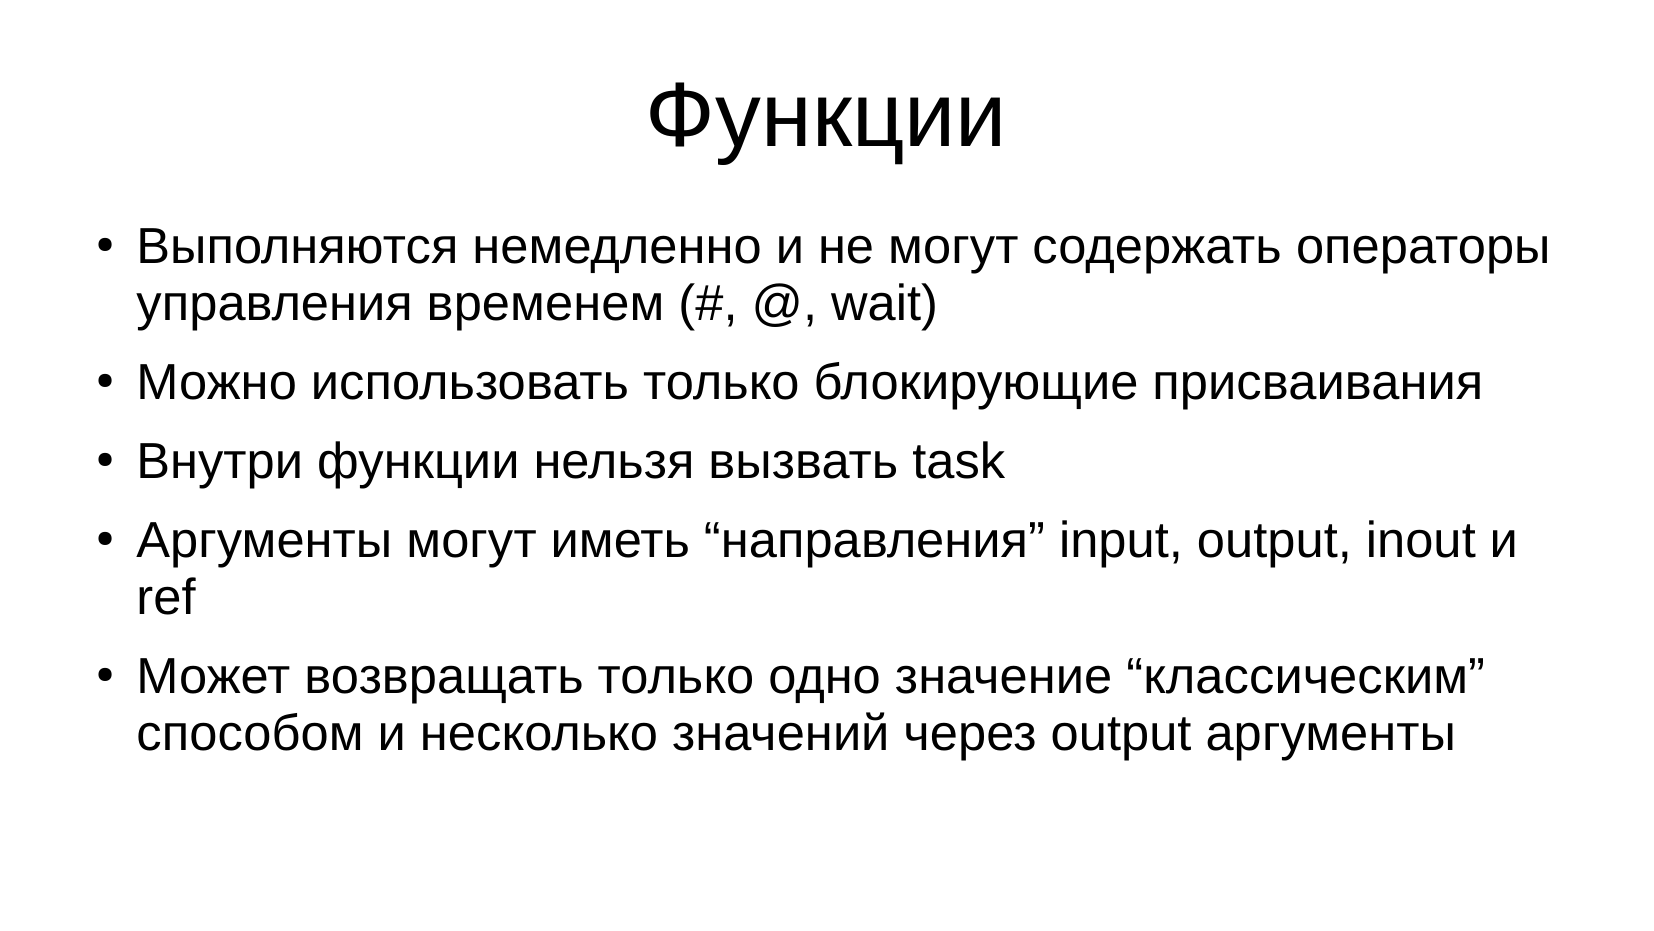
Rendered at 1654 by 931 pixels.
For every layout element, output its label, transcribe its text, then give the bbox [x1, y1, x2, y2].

list Выполняются немедленно и не могут содержать операторы управления временем (#, @, wait) Можно использовать только блокирующие присваивания Внутри функции нельзя вызвать task Аргументы могут иметь “направления” input, output, inout и ref Может возвращать только одно значение “классическим” способом и несколько значений через output аргументы [82, 217, 1571, 841]
title Функции [82, 37, 1571, 193]
